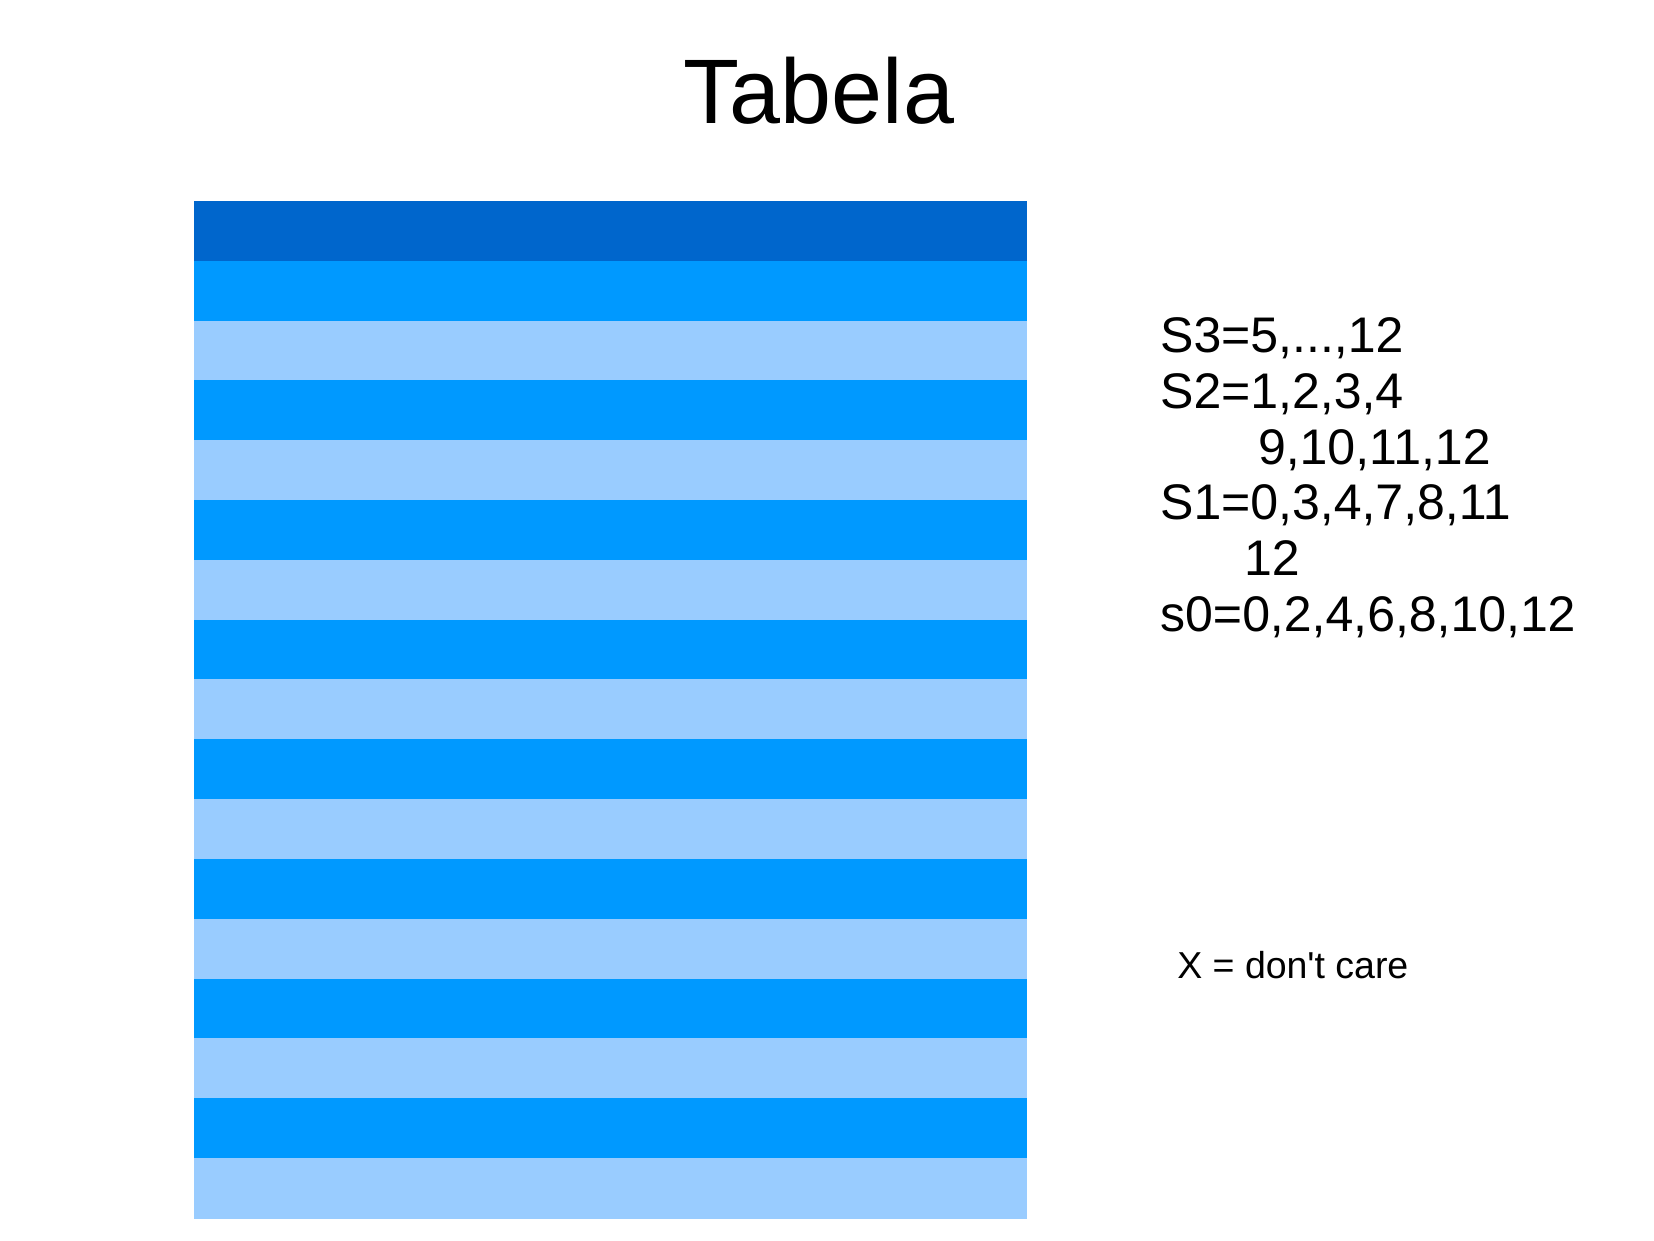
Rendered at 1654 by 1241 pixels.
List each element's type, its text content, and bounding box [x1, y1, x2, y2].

table_cell [860, 1038, 943, 1098]
table_cell [277, 919, 361, 979]
table_cell [777, 739, 860, 799]
table_cell [527, 1098, 610, 1158]
table_cell [860, 919, 943, 979]
table_cell [693, 859, 777, 919]
table_cell [943, 799, 1027, 859]
table_cell [277, 739, 361, 799]
table_cell [693, 1038, 777, 1098]
table_cell [361, 859, 444, 919]
table_cell [277, 1038, 361, 1098]
table_cell [777, 1158, 860, 1219]
table_cell [860, 799, 943, 859]
table_cell [860, 679, 943, 739]
table_cell [361, 500, 444, 560]
table_cell [777, 919, 860, 979]
table_cell [527, 321, 610, 380]
table_cell [610, 1158, 693, 1219]
table_cell [194, 500, 277, 560]
table_cell [194, 261, 277, 321]
table_cell [860, 560, 943, 620]
table_cell [860, 261, 943, 321]
table_cell [943, 440, 1027, 500]
table_cell [277, 261, 361, 321]
table_cell [194, 321, 277, 380]
table_cell [194, 380, 277, 440]
table_cell [361, 1158, 444, 1219]
table_cell [277, 560, 361, 620]
table_cell [860, 979, 943, 1038]
table_cell [943, 500, 1027, 560]
table_cell [610, 859, 693, 919]
table_cell [860, 500, 943, 560]
table_cell [777, 261, 860, 321]
table_cell [610, 500, 693, 560]
table_cell [361, 620, 444, 679]
table_cell [693, 919, 777, 979]
table_cell [943, 739, 1027, 799]
table_cell [194, 1038, 277, 1098]
table_cell [943, 1098, 1027, 1158]
table_cell [444, 321, 527, 380]
table_cell [610, 919, 693, 979]
table_cell [277, 859, 361, 919]
table_cell [943, 620, 1027, 679]
table_cell [527, 859, 610, 919]
table_cell [693, 979, 777, 1038]
table_cell [777, 620, 860, 679]
table_header [693, 201, 777, 261]
table_cell [361, 261, 444, 321]
table_cell [693, 321, 777, 380]
table_cell [527, 380, 610, 440]
table_cell [277, 679, 361, 739]
table_cell [361, 380, 444, 440]
table_cell [444, 739, 527, 799]
table_cell [277, 799, 361, 859]
table_cell [361, 739, 444, 799]
table_cell [610, 380, 693, 440]
text_box X = don't care [1162, 937, 1424, 995]
table_header [194, 201, 277, 261]
table_cell [943, 261, 1027, 321]
table_cell [527, 919, 610, 979]
table_cell [860, 620, 943, 679]
table_cell [777, 1098, 860, 1158]
table_cell [277, 380, 361, 440]
table_cell [361, 979, 444, 1038]
table_cell [361, 440, 444, 500]
table_cell [194, 919, 277, 979]
table_cell [277, 1158, 361, 1219]
table_cell [610, 560, 693, 620]
table_cell [610, 1098, 693, 1158]
table_cell [943, 1038, 1027, 1098]
table_cell [860, 1158, 943, 1219]
table_cell [194, 440, 277, 500]
table_cell [194, 620, 277, 679]
table_cell [444, 1038, 527, 1098]
table_cell [610, 1038, 693, 1098]
table_cell [693, 1158, 777, 1219]
table_cell [194, 979, 277, 1038]
table_cell [860, 321, 943, 380]
table_cell [444, 380, 527, 440]
table_cell [194, 739, 277, 799]
table_cell [777, 380, 860, 440]
table_cell [444, 560, 527, 620]
table_cell [194, 560, 277, 620]
table_cell [777, 979, 860, 1038]
table_cell [361, 799, 444, 859]
table_cell [610, 620, 693, 679]
table_cell [943, 1158, 1027, 1219]
table_cell [444, 859, 527, 919]
table_cell [277, 620, 361, 679]
table_header [777, 201, 860, 261]
table_cell [194, 1158, 277, 1219]
table_cell [277, 500, 361, 560]
table_header [361, 201, 444, 261]
table_cell [610, 321, 693, 380]
table_cell [527, 1038, 610, 1098]
table_cell [444, 500, 527, 560]
table_cell [527, 739, 610, 799]
table_cell [194, 799, 277, 859]
table_cell [777, 500, 860, 560]
table_cell [943, 321, 1027, 380]
table_cell [860, 440, 943, 500]
table_cell [610, 440, 693, 500]
table_header [860, 201, 943, 261]
table_cell [444, 979, 527, 1038]
table_cell [527, 560, 610, 620]
table_cell [943, 919, 1027, 979]
table_cell [610, 261, 693, 321]
table_cell [527, 679, 610, 739]
table_cell [777, 560, 860, 620]
table_cell [943, 560, 1027, 620]
table_cell [277, 321, 361, 380]
table_header [527, 201, 610, 261]
table_cell [444, 679, 527, 739]
table_cell [943, 859, 1027, 919]
table_cell [693, 560, 777, 620]
table_header [277, 201, 361, 261]
table_cell [361, 679, 444, 739]
table_cell [943, 380, 1027, 440]
table_cell [194, 859, 277, 919]
table_cell [361, 560, 444, 620]
table_cell [361, 321, 444, 380]
table_cell [777, 799, 860, 859]
table_cell [527, 261, 610, 321]
table_cell [693, 799, 777, 859]
table_cell [527, 620, 610, 679]
table_cell [860, 380, 943, 440]
table_cell [527, 979, 610, 1038]
table_cell [610, 979, 693, 1038]
table_cell [693, 261, 777, 321]
table_cell [444, 440, 527, 500]
table_cell [527, 1158, 610, 1219]
table_cell [777, 679, 860, 739]
table_cell [194, 679, 277, 739]
table_cell [277, 979, 361, 1038]
table_cell [610, 799, 693, 859]
table_header [610, 201, 693, 261]
table_cell [361, 1038, 444, 1098]
table_cell [693, 1098, 777, 1158]
table_cell [860, 859, 943, 919]
table_cell [943, 979, 1027, 1038]
table_cell [860, 1098, 943, 1158]
table_cell [693, 440, 777, 500]
table_cell [277, 1098, 361, 1158]
table_cell [693, 739, 777, 799]
table_cell [527, 799, 610, 859]
table_cell [693, 620, 777, 679]
table_cell [444, 919, 527, 979]
table_cell [693, 500, 777, 560]
table_cell [361, 1098, 444, 1158]
table_cell [527, 440, 610, 500]
table_cell [444, 1098, 527, 1158]
table_header [444, 201, 527, 261]
table_cell [610, 679, 693, 739]
table_cell [693, 679, 777, 739]
table_cell [693, 380, 777, 440]
table_cell [277, 440, 361, 500]
table_cell [361, 919, 444, 979]
table_cell [777, 321, 860, 380]
table_cell [777, 1038, 860, 1098]
table_cell [444, 1158, 527, 1219]
table_cell [777, 859, 860, 919]
table_header [943, 201, 1027, 261]
text_box S3=5,...,12 S2=1,2,3,4 9,10,11,12 S1=0,3,4,7,8,11 12 s0=0,2,4,6,8,10,12 [1145, 300, 1582, 650]
table_cell [943, 679, 1027, 739]
table_cell [444, 261, 527, 321]
title Tabela [75, 0, 1564, 188]
table_cell [527, 500, 610, 560]
table_cell [860, 739, 943, 799]
table_cell [777, 440, 860, 500]
table_cell [610, 739, 693, 799]
table_cell [194, 1098, 277, 1158]
table_cell [444, 620, 527, 679]
table_cell [444, 799, 527, 859]
